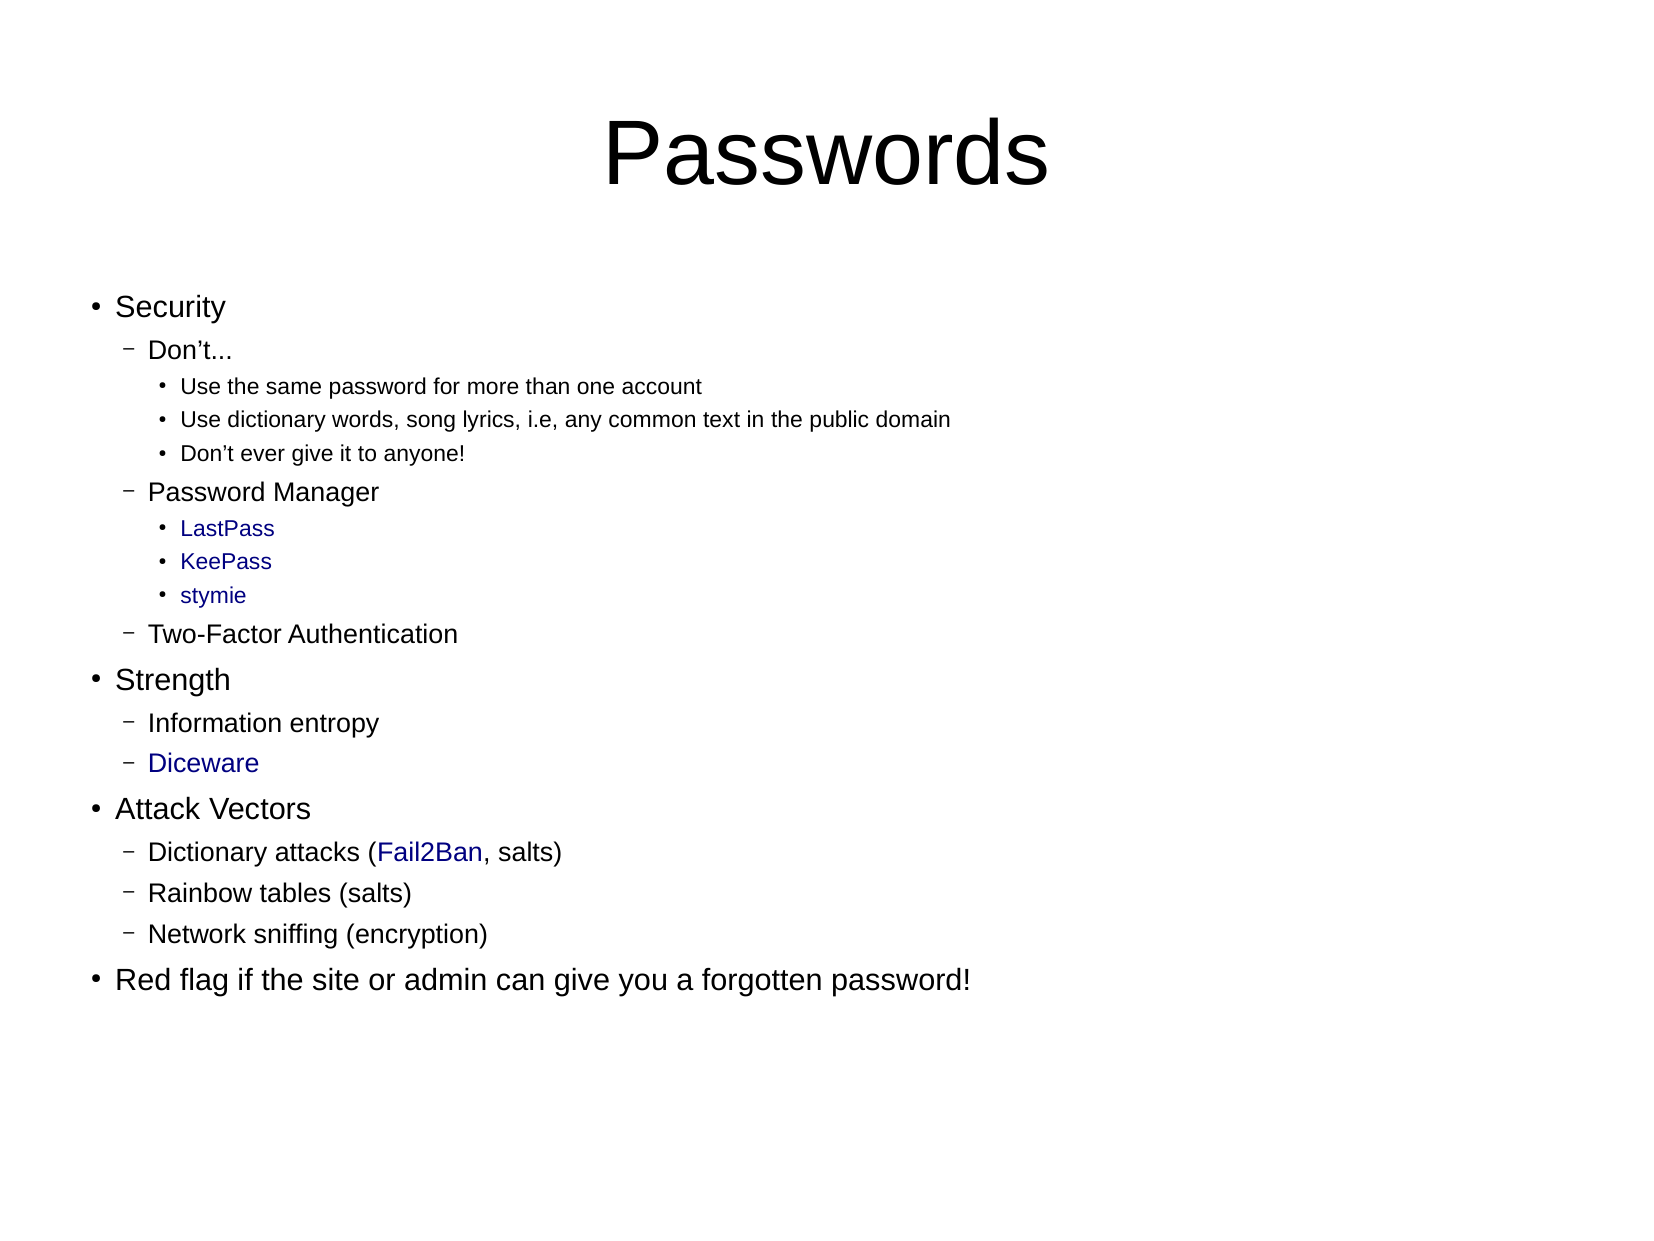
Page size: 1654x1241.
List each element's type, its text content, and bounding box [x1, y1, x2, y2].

title Passwords [82, 49, 1571, 257]
list Security Don’t... Use the same password for more than one account Use dictionary words, song lyrics, i.e, any common text in the public domain Don’t ever give it to anyone! Password Manager LastPass KeePass stymie Two-Factor Authentication Strength Information entropy Diceware Attack Vectors Dictionary attacks (Fail2Ban, salts) Rainbow tables (salts) Network sniffing (encryption) Red flag if the site or admin can give you a forgotten password! [82, 290, 1571, 1010]
